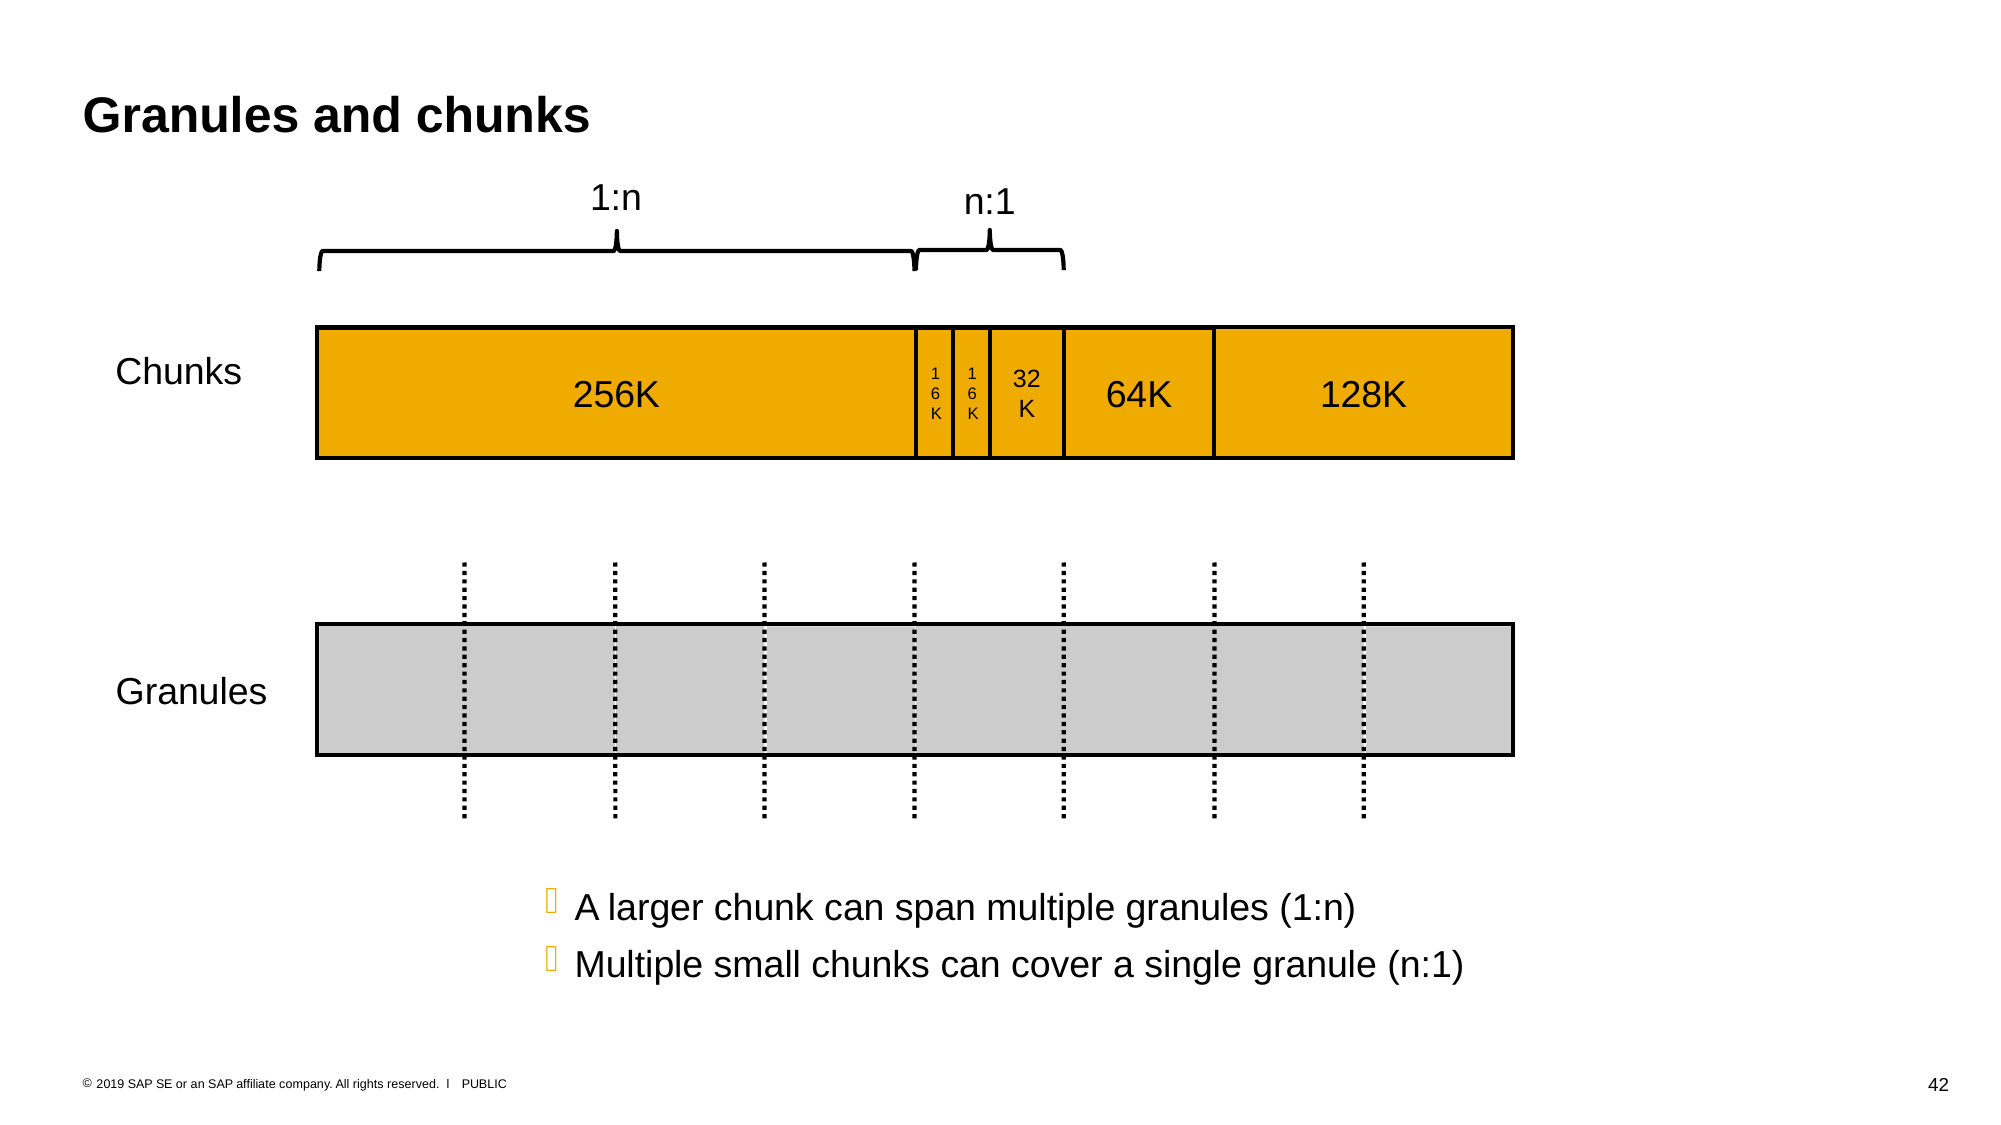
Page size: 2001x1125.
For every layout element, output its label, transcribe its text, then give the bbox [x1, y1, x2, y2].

text_box n:1 [963, 176, 1016, 222]
text_box [1366, 626, 1511, 753]
text_box Chunks [115, 347, 243, 393]
text_box 128K [1214, 327, 1514, 458]
list A larger chunk can span multiple granules (1:n) Multiple small chunks can cover a single granule (n:1) [545, 882, 1471, 1040]
title Granules and chunks [82, 82, 1918, 144]
text_box [766, 626, 1364, 753]
text_box 256K [316, 327, 916, 459]
text_box [319, 626, 615, 753]
text_box 32K [990, 327, 1064, 459]
text_box [616, 626, 765, 753]
text_box 16K [916, 327, 952, 459]
text_box 16K [952, 327, 990, 459]
text_box 64K [1064, 327, 1215, 459]
text_box 1:n [590, 172, 643, 218]
text_box Granules [115, 666, 268, 712]
